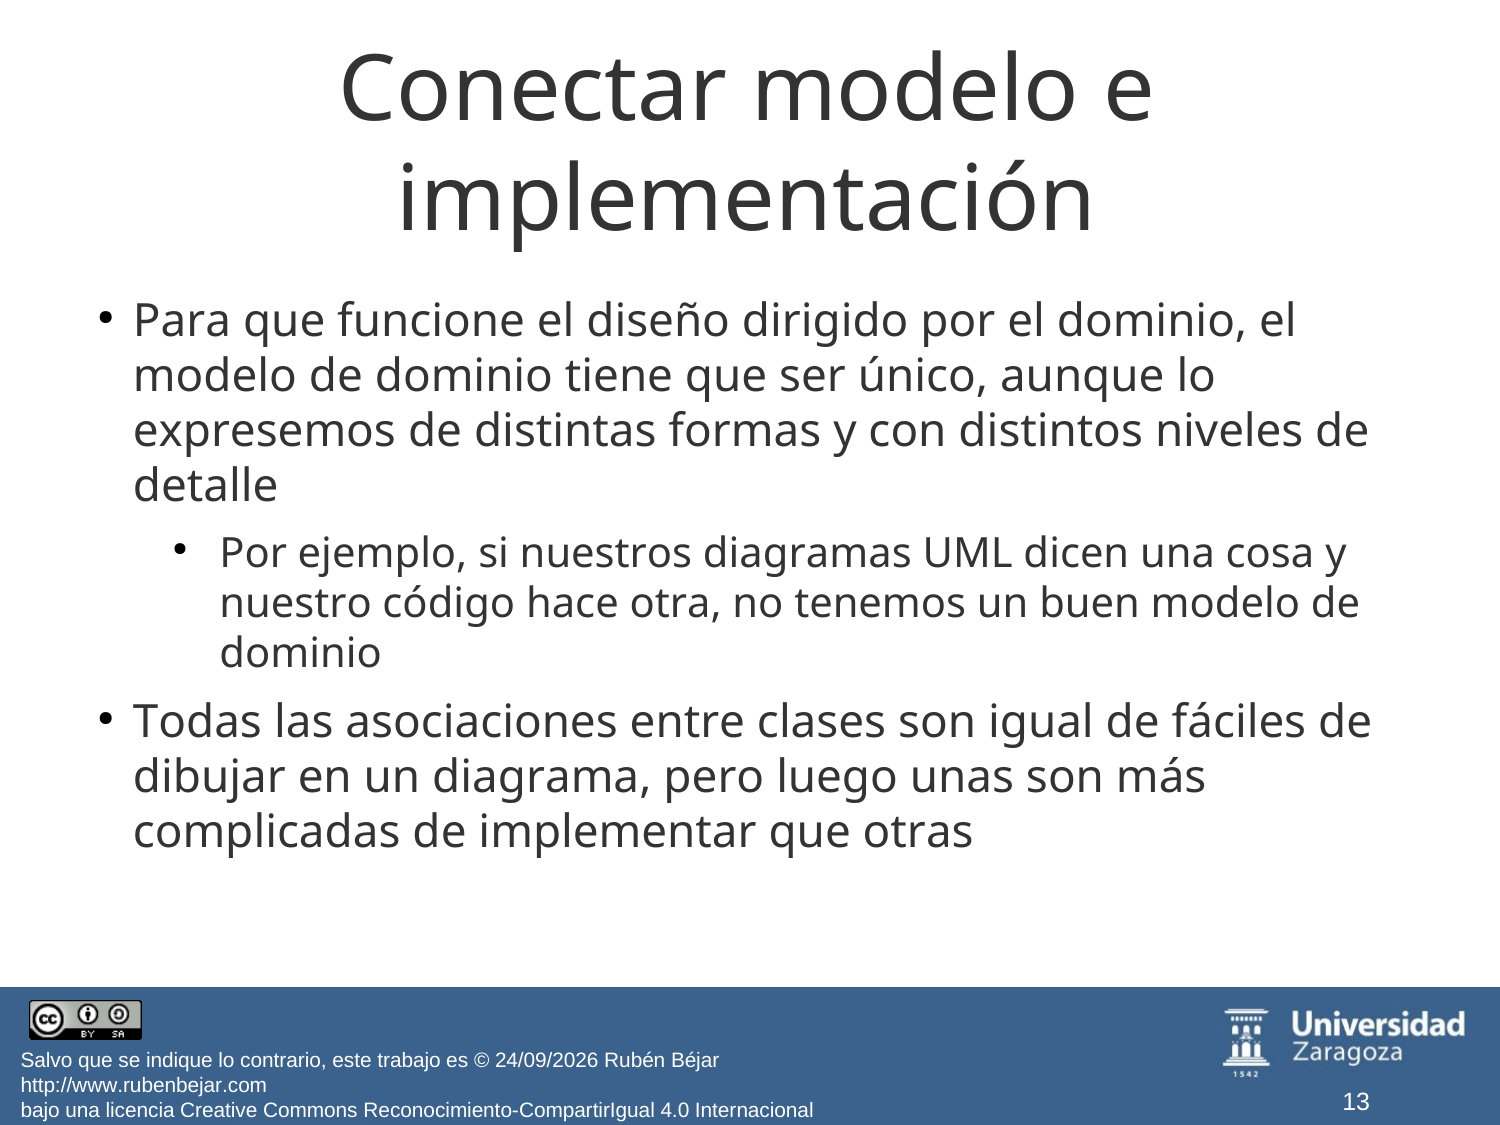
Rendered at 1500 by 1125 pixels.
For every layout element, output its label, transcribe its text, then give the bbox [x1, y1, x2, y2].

list Para que funcione el diseño dirigido por el dominio, el modelo de dominio tiene que ser único, aunque lo expresemos de distintas formas y con distintos niveles de detalle Por ejemplo, si nuestros diagramas UML dicen una cosa y nuestro código hace otra, no tenemos un buen modelo de dominio Todas las asociaciones entre clases son igual de fáciles de dibujar en un diagrama, pero luego unas son más complicadas de implementar que otras [82, 283, 1418, 969]
title Conectar modelo e implementación [74, 21, 1420, 257]
picture [0, 987, 1500, 1125]
